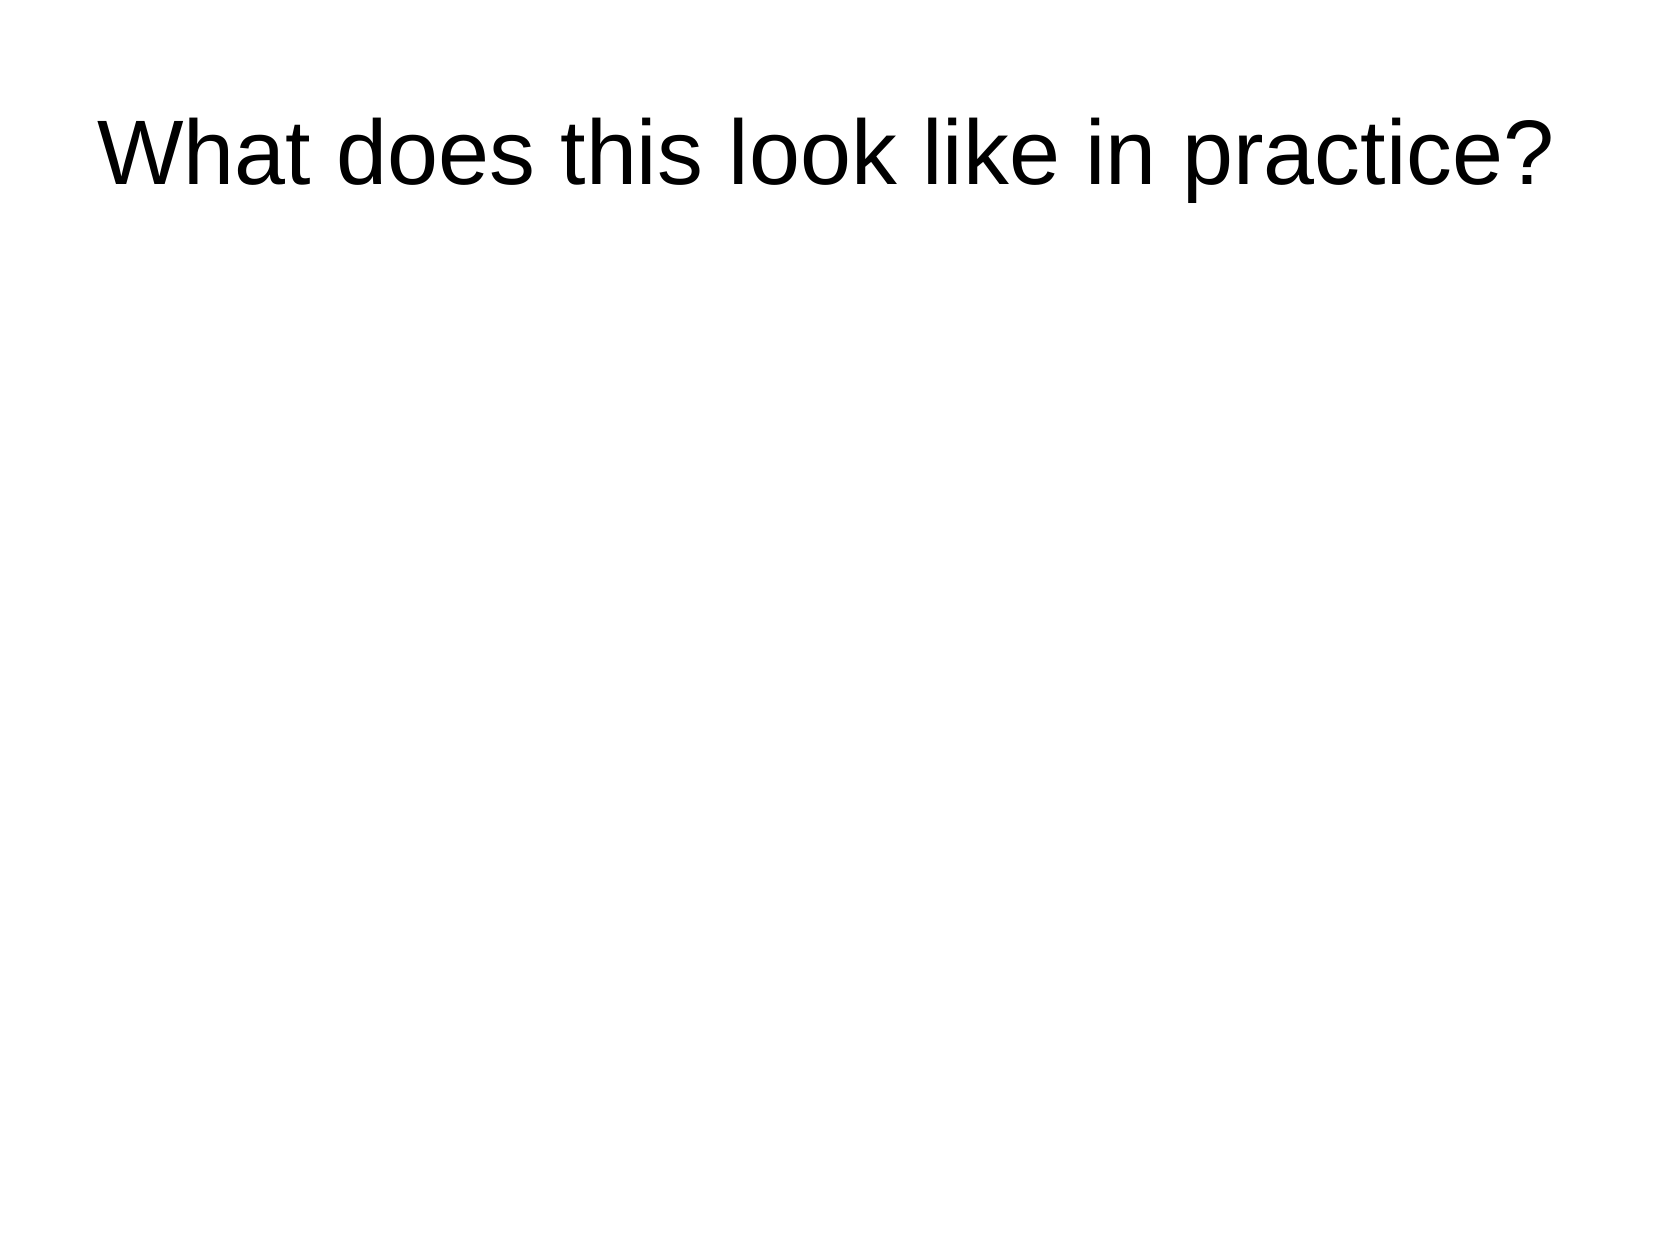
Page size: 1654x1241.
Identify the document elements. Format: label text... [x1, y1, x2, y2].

title What does this look like in practice? [82, 49, 1571, 257]
